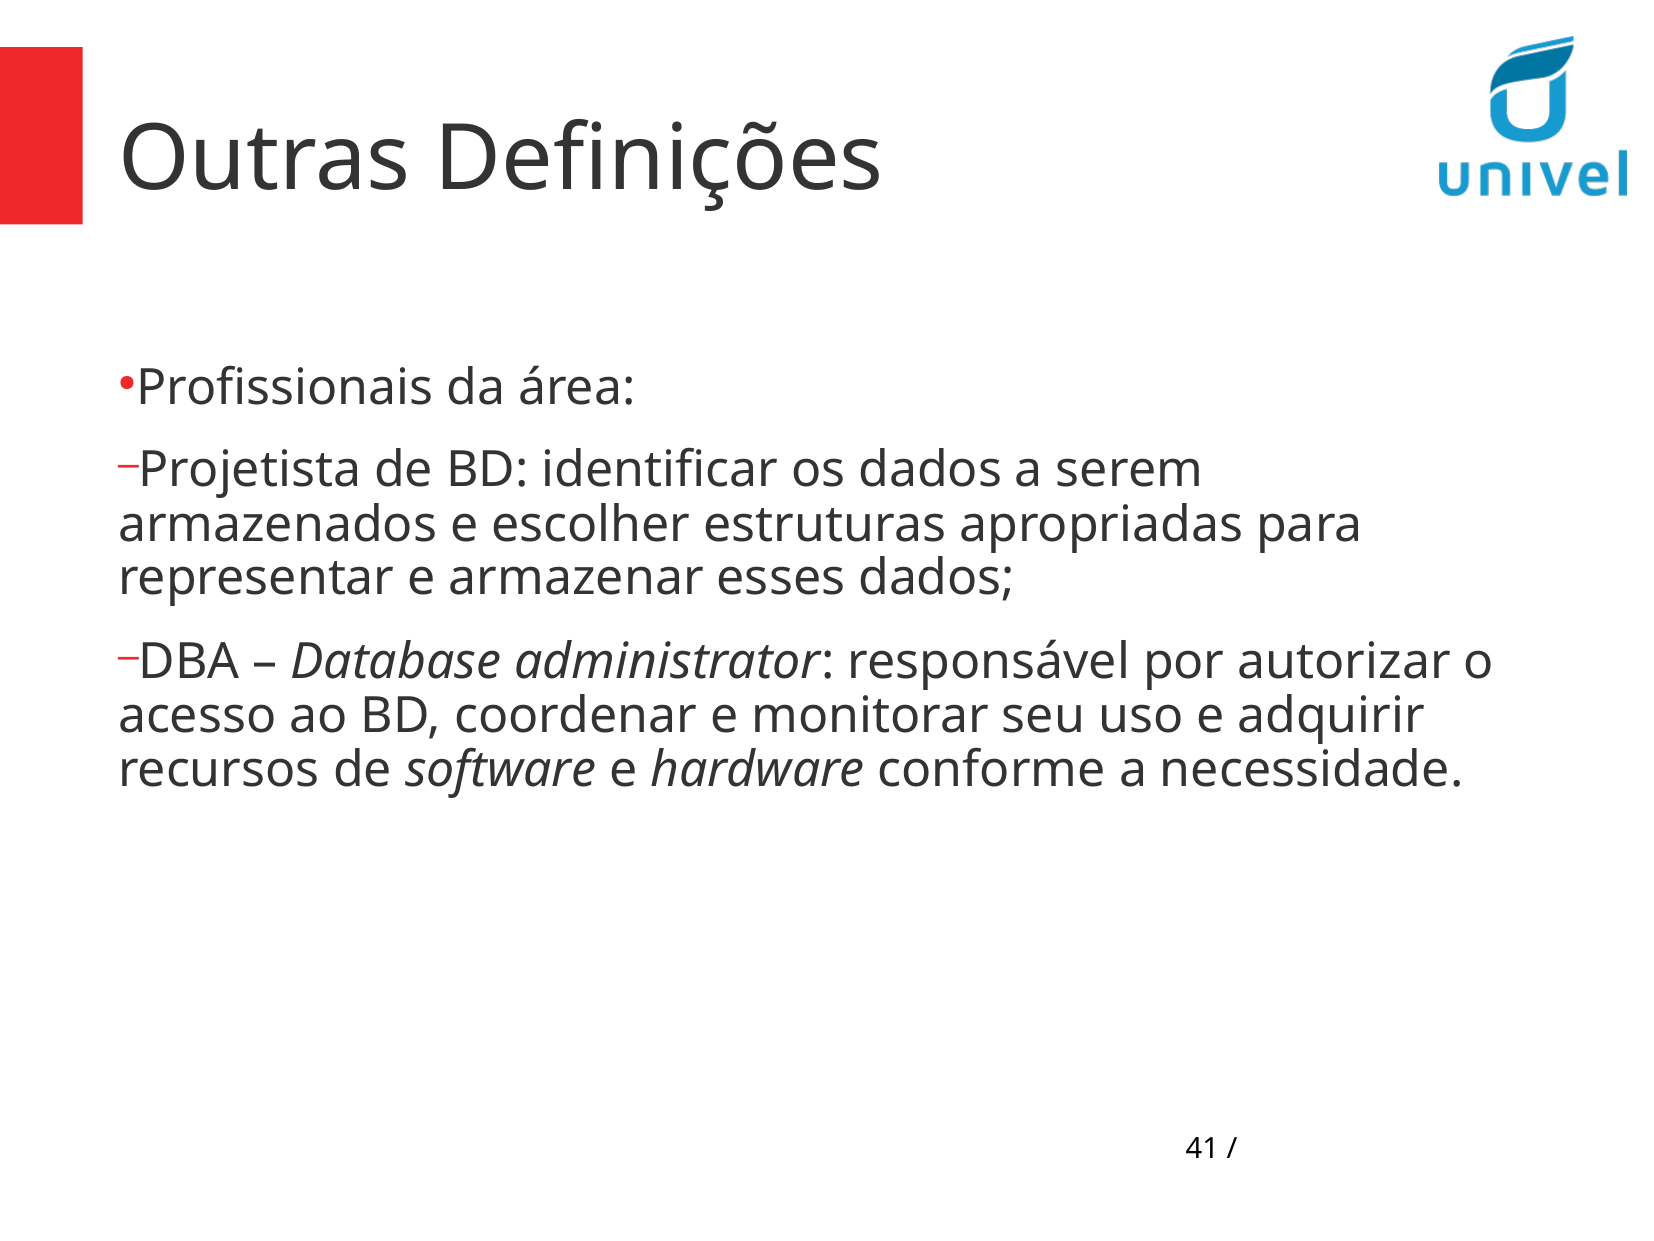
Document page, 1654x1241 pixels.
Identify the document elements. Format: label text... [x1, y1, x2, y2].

title Outras Definições [118, 49, 1571, 257]
list Profissionais da área: Projetista de BD: identificar os dados a serem armazenados e escolher estruturas apropriadas para representar e armazenar esses dados; DBA – Database administrator: responsável por autorizar o acesso ao BD, coordenar e monitorar seu uso e adquirir recursos de software e hardware conforme a necessidade. [118, 354, 1536, 1074]
text_box / [1185, 1129, 1571, 1216]
